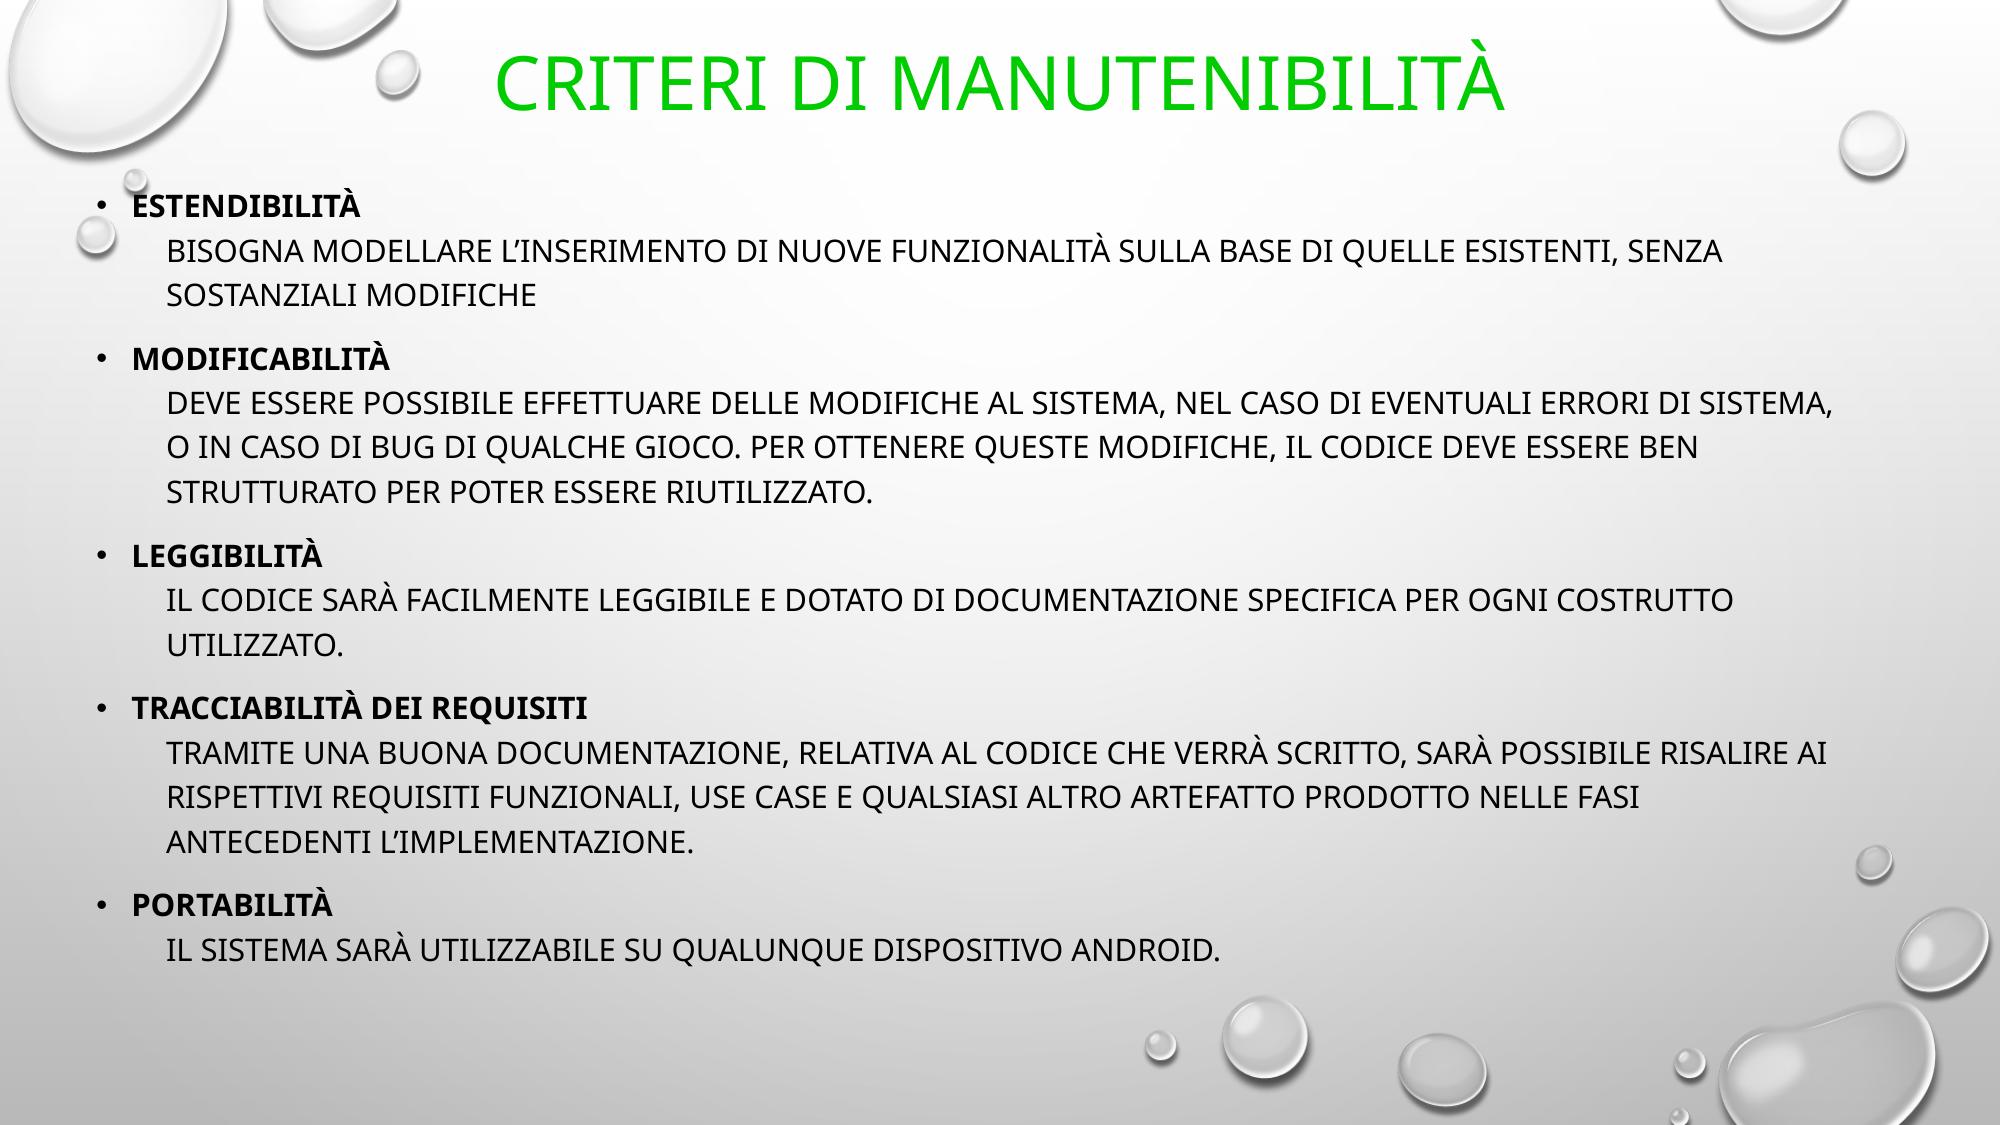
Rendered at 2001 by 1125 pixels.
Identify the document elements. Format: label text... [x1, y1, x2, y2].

list Estendibilità Bisogna modellare l’inserimento di nuove funzionalità sulla base di quelle esistenti, senza sostanziali modifiche Modificabilità Deve essere possibile effettuare delle modifiche al sistema, nel caso di eventuali errori di sistema, o in caso di bug di qualche gioco. Per ottenere queste modifiche, il codice deve essere ben strutturato per poter essere riutilizzato. Leggibilità Il codice sarà facilmente leggibile e dotato di documentazione specifica per ogni costrutto utilizzato. Tracciabilità dei requisiti Tramite una buona documentazione, relativa al codice che verrà scritto, sarà possibile risalire ai rispettivi requisiti funzionali, use case e qualsiasi altro artefatto prodotto nelle fasi antecedenti l’implementazione. Portabilità il sistema sarà utilizzabile su qualunque dispositivo Android. [81, 171, 1851, 982]
title Criteri di manutenibilità [149, 0, 1851, 171]
